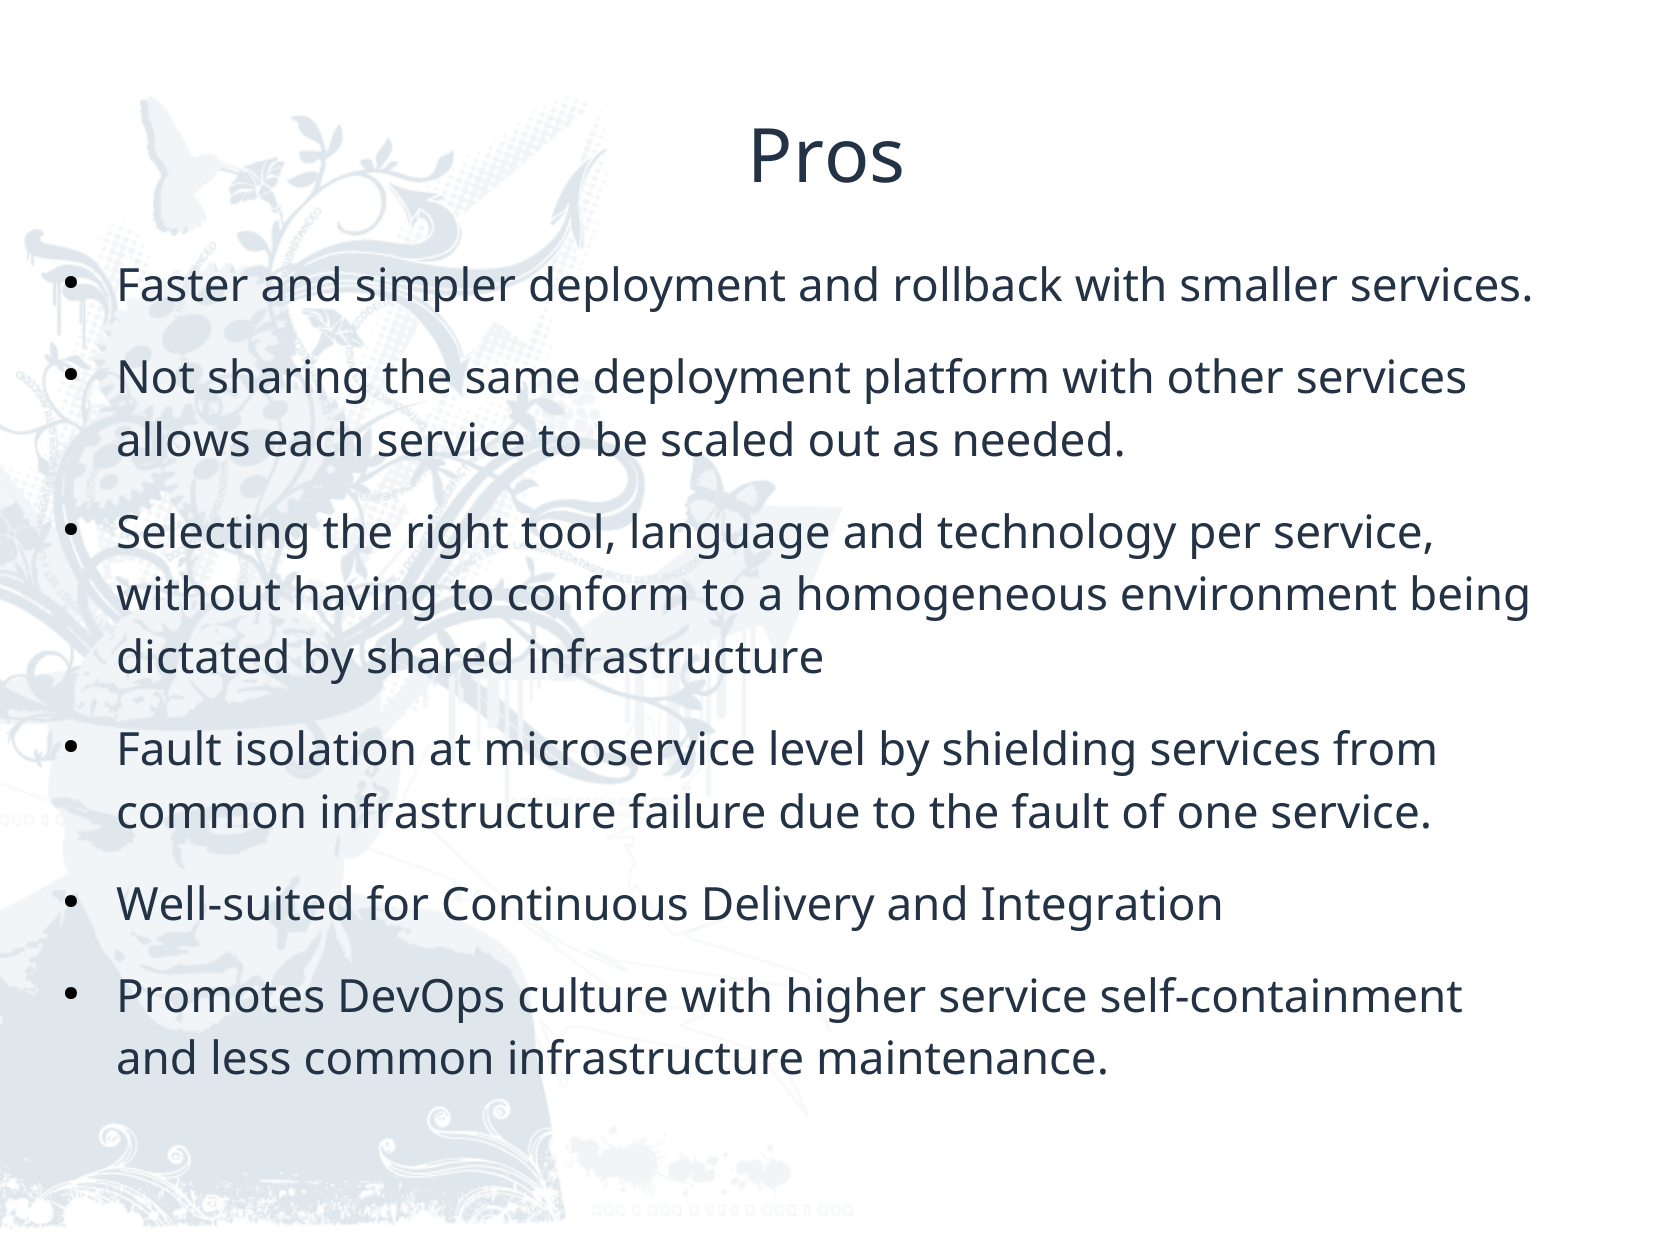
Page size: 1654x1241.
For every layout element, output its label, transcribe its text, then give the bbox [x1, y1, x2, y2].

title Pros [82, 49, 1571, 257]
picture [0, 0, 1654, 1241]
list Faster and simpler deployment and rollback with smaller services. Not sharing the same deployment platform with other services allows each service to be scaled out as needed. Selecting the right tool, language and technology per service, without having to conform to a homogeneous environment being dictated by shared infrastructure Fault isolation at microservice level by shielding services from common infrastructure failure due to the fault of one service. Well-suited for Continuous Delivery and Integration Promotes DevOps culture with higher service self-containment and less common infrastructure maintenance. [45, 252, 1538, 1201]
